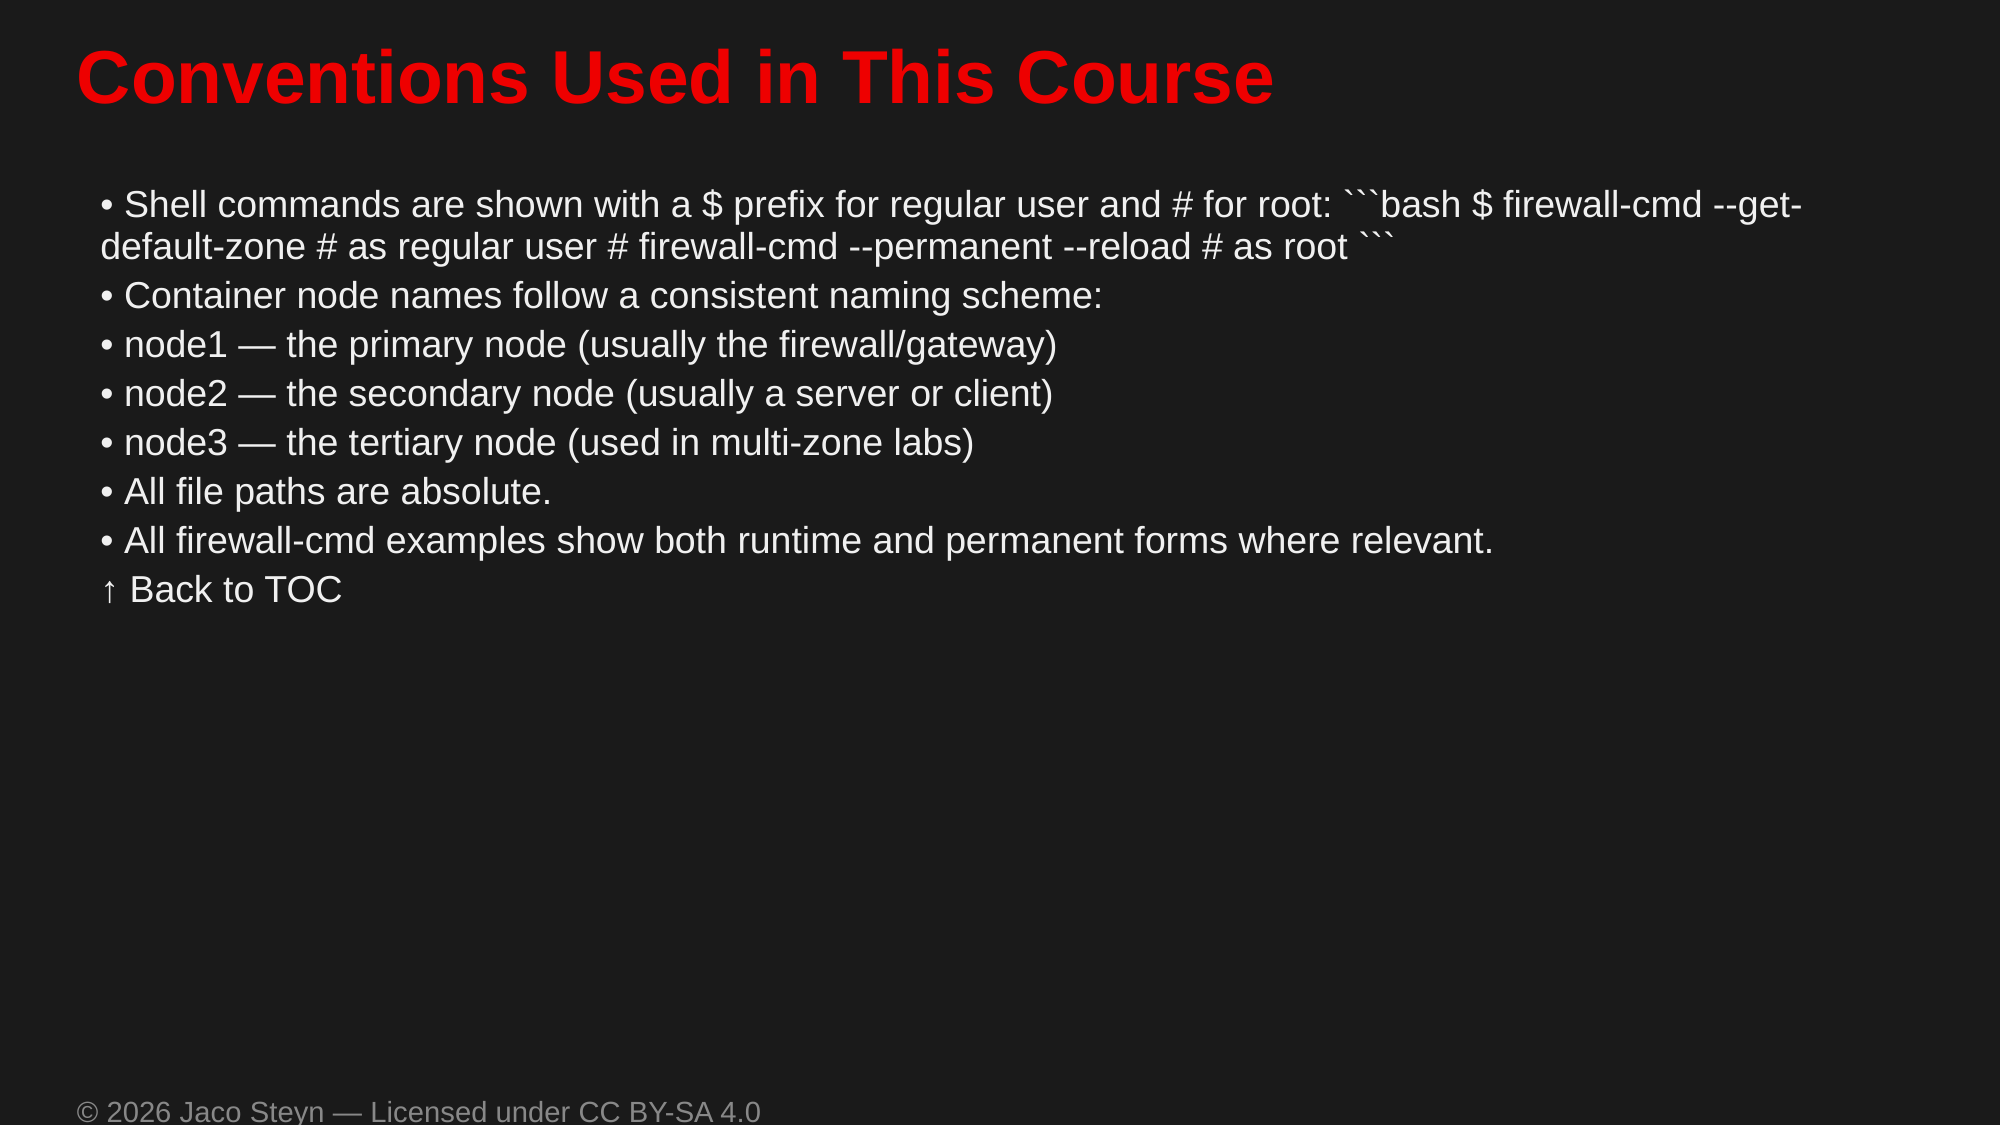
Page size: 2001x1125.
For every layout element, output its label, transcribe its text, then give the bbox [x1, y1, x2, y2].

text_box Conventions Used in This Course [59, 23, 1942, 154]
text_box • Shell commands are shown with a $ prefix for regular user and # for root: ```bash $ firewall-cmd --get-default-zone # as regular user # firewall-cmd --permanent --reload # as root ``` • Container node names follow a consistent naming scheme: • node1 — the primary node (usually the firewall/gateway) • node2 — the secondary node (usually a server or client) • node3 — the tertiary node (used in multi-zone labs) • All file paths are absolute. • All firewall-cmd examples show both runtime and permanent forms where relevant. ↑ Back to TOC [59, 171, 1942, 1083]
text_box © 2026 Jaco Steyn — Licensed under CC BY-SA 4.0 [59, 1083, 1942, 1120]
